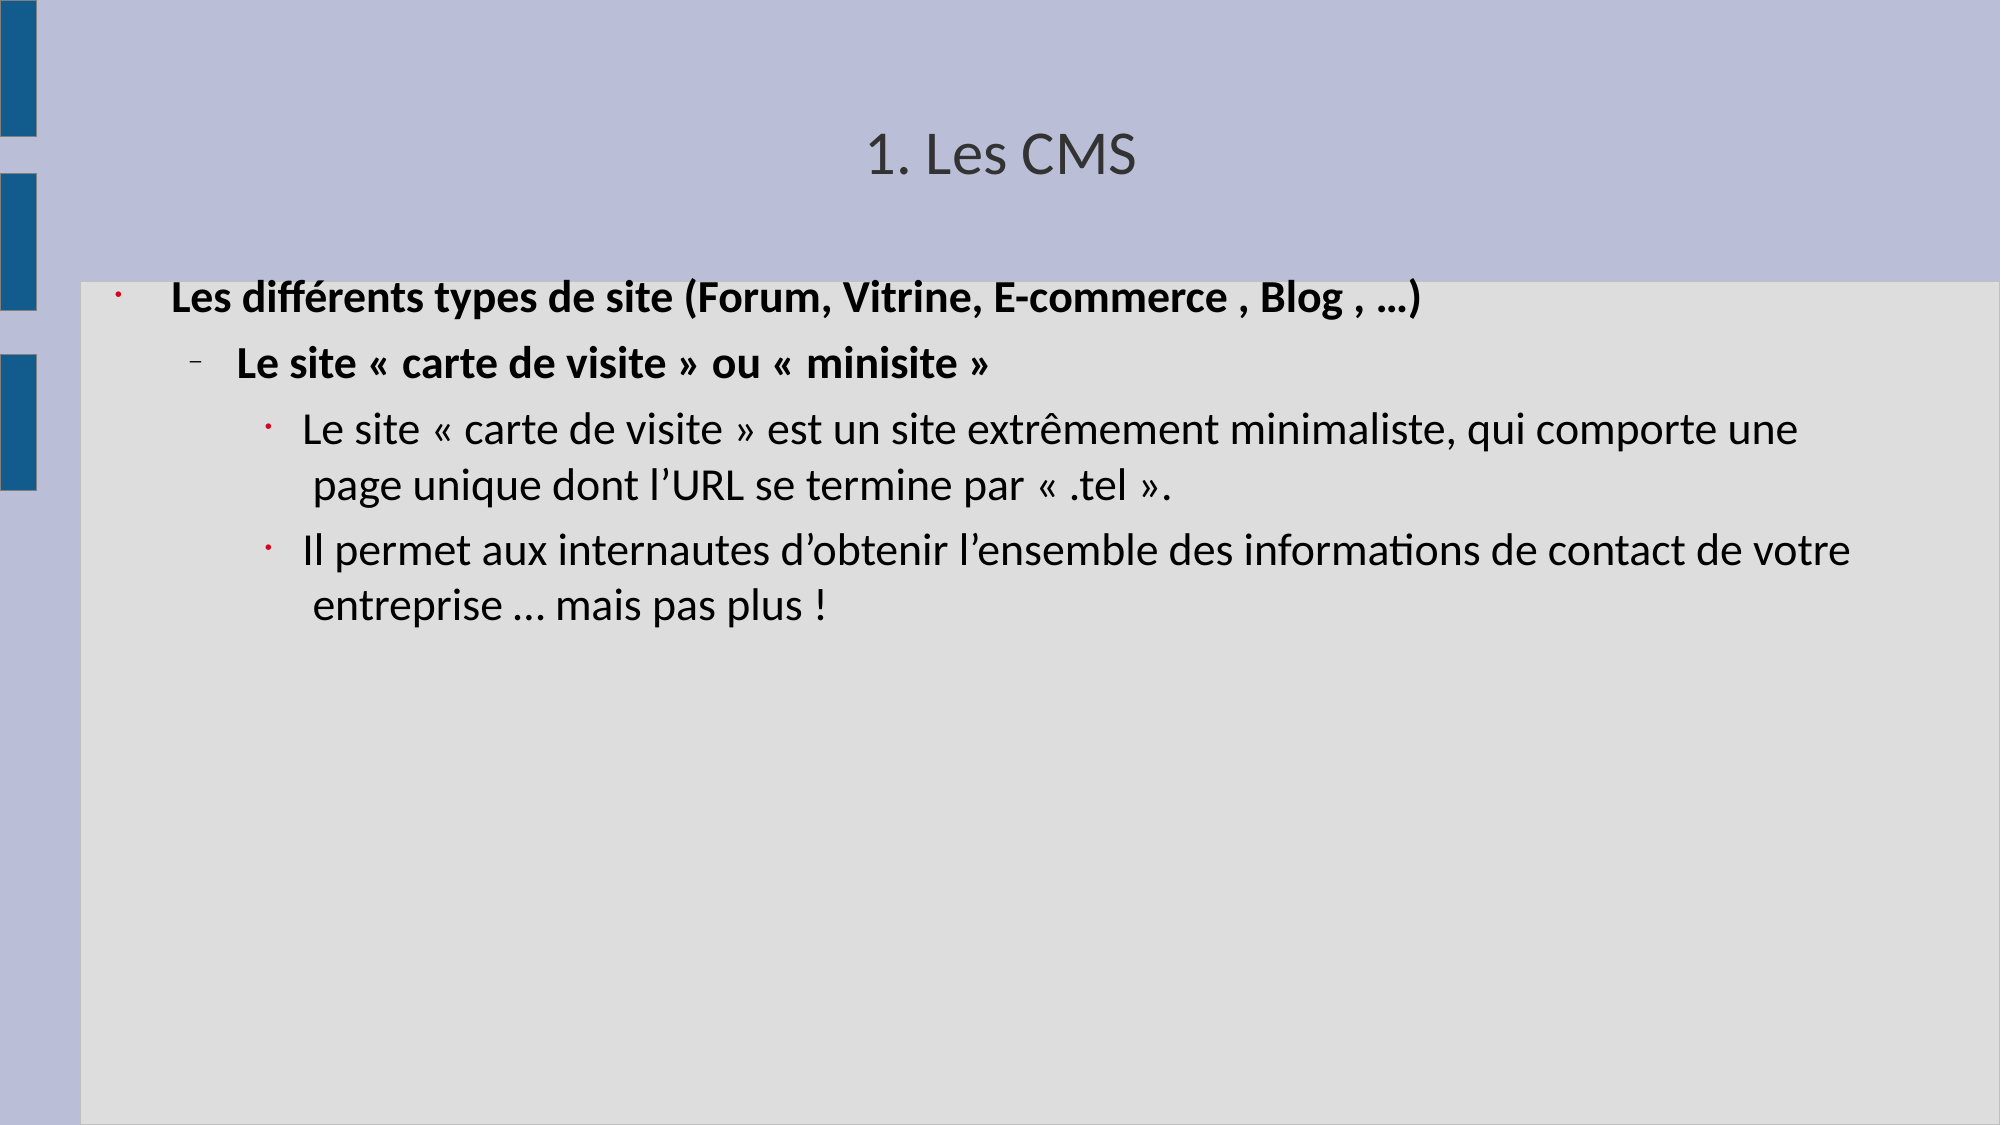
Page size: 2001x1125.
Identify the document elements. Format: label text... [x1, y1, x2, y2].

text_box Les différents types de site (Forum, Vitrine, E-commerce , Blog , …) Le site « carte de visite » ou « minisite » Le site « carte de visite » est un site extrêmement minimaliste, qui comporte une page unique dont l’URL se termine par « .tel ». Il permet aux internautes d’obtenir l’ensemble des informations de contact de votre entreprise … mais pas plus ! [112, 254, 1858, 631]
title 1. Les CMS [859, 109, 1141, 254]
